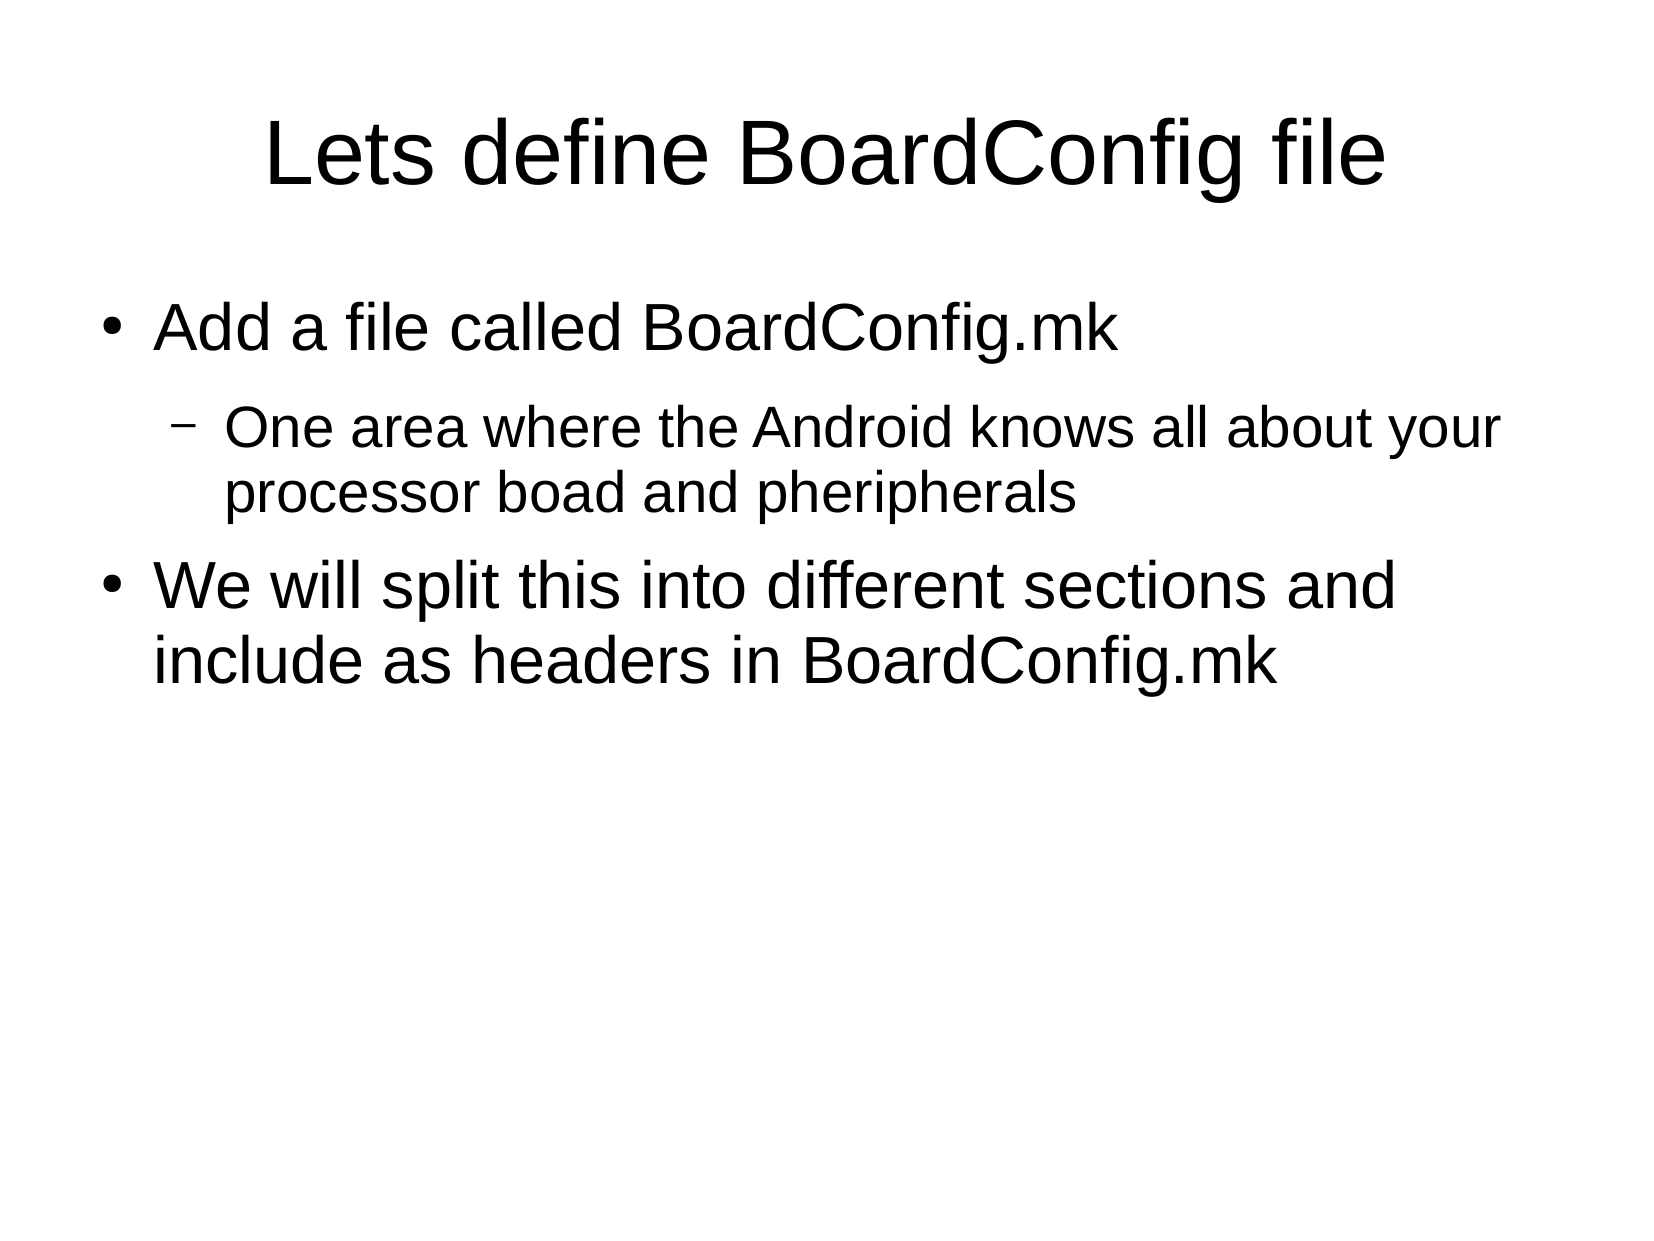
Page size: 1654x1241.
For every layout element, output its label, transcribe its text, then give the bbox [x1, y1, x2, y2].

list Add a file called BoardConfig.mk One area where the Android knows all about your processor boad and pheripherals We will split this into different sections and include as headers in BoardConfig.mk [82, 290, 1538, 1010]
title Lets define BoardConfig file [82, 49, 1571, 257]
